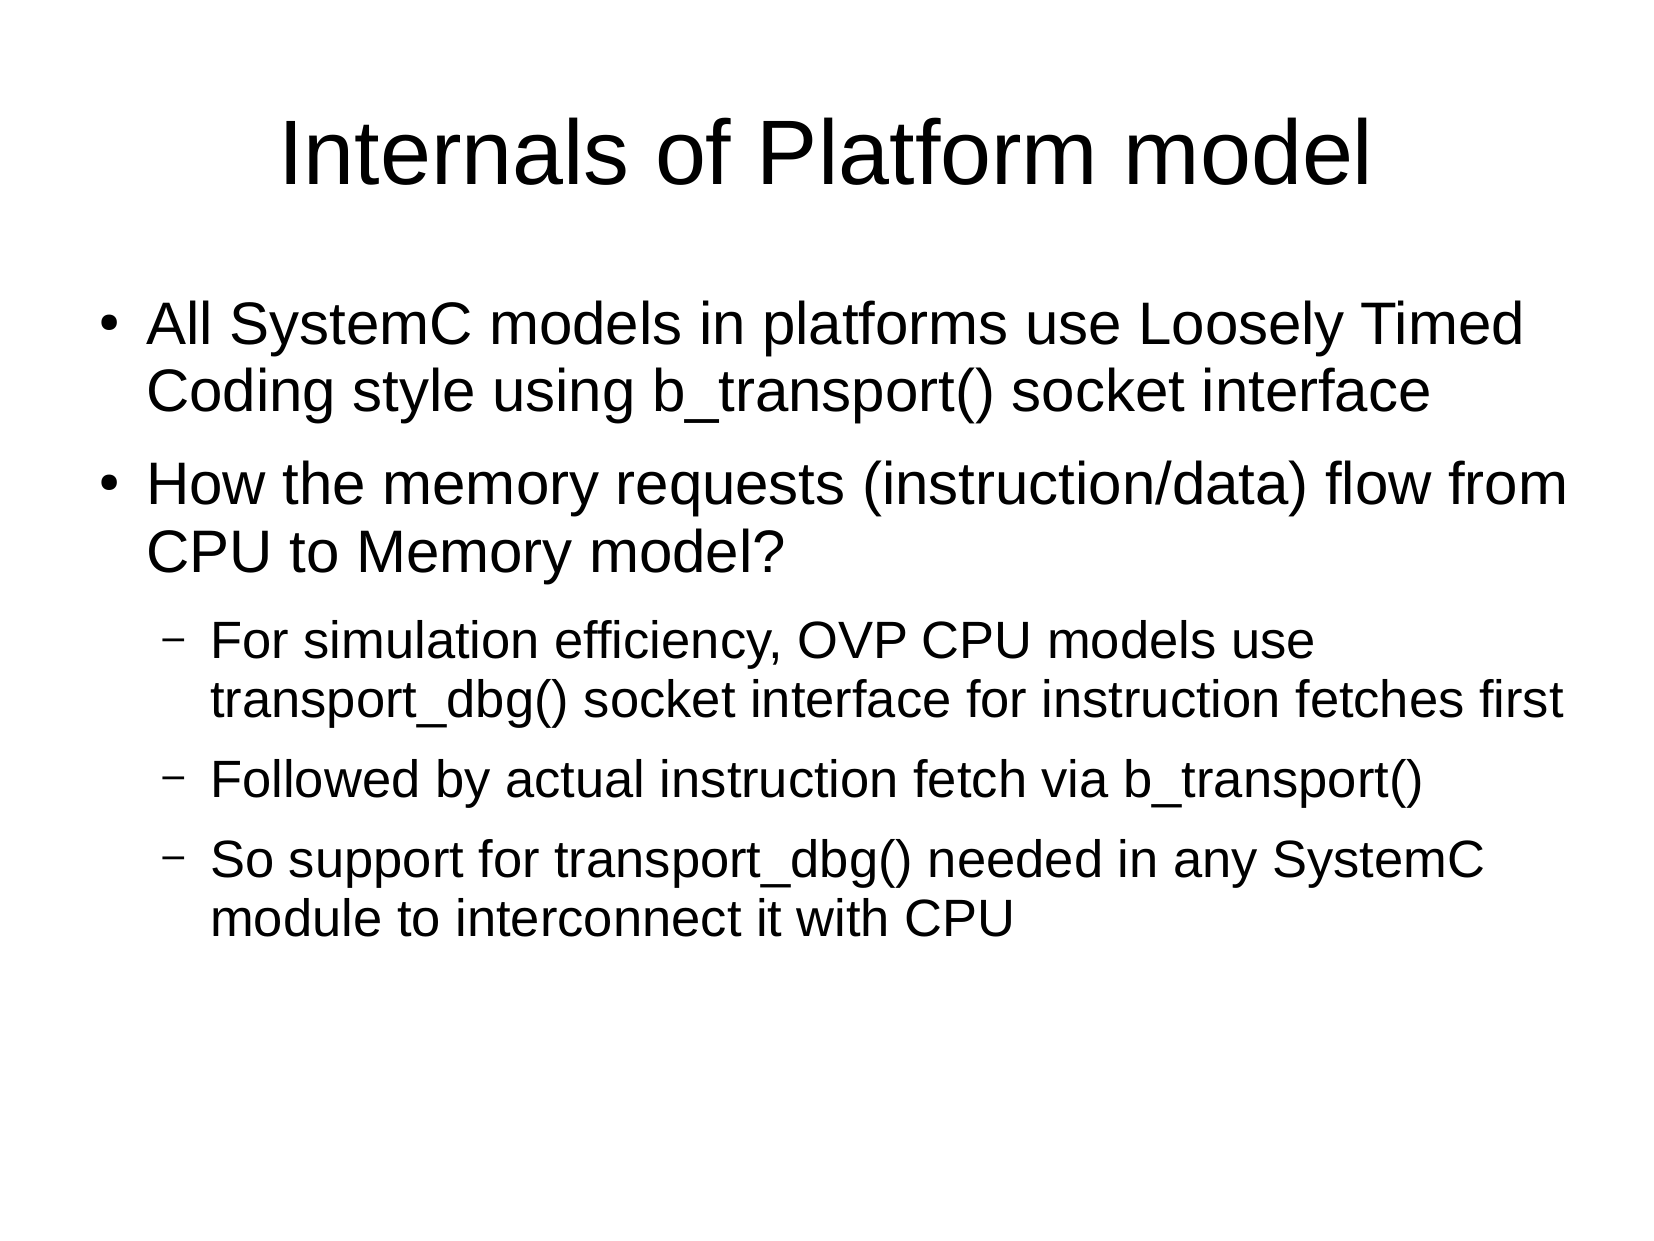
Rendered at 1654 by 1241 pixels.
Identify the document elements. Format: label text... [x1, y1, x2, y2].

list All SystemC models in platforms use Loosely Timed Coding style using b_transport() socket interface How the memory requests (instruction/data) flow from CPU to Memory model? For simulation efficiency, OVP CPU models use transport_dbg() socket interface for instruction fetches first Followed by actual instruction fetch via b_transport() So support for transport_dbg() needed in any SystemC module to interconnect it with CPU [82, 290, 1571, 1010]
title Internals of Platform model [82, 49, 1571, 257]
